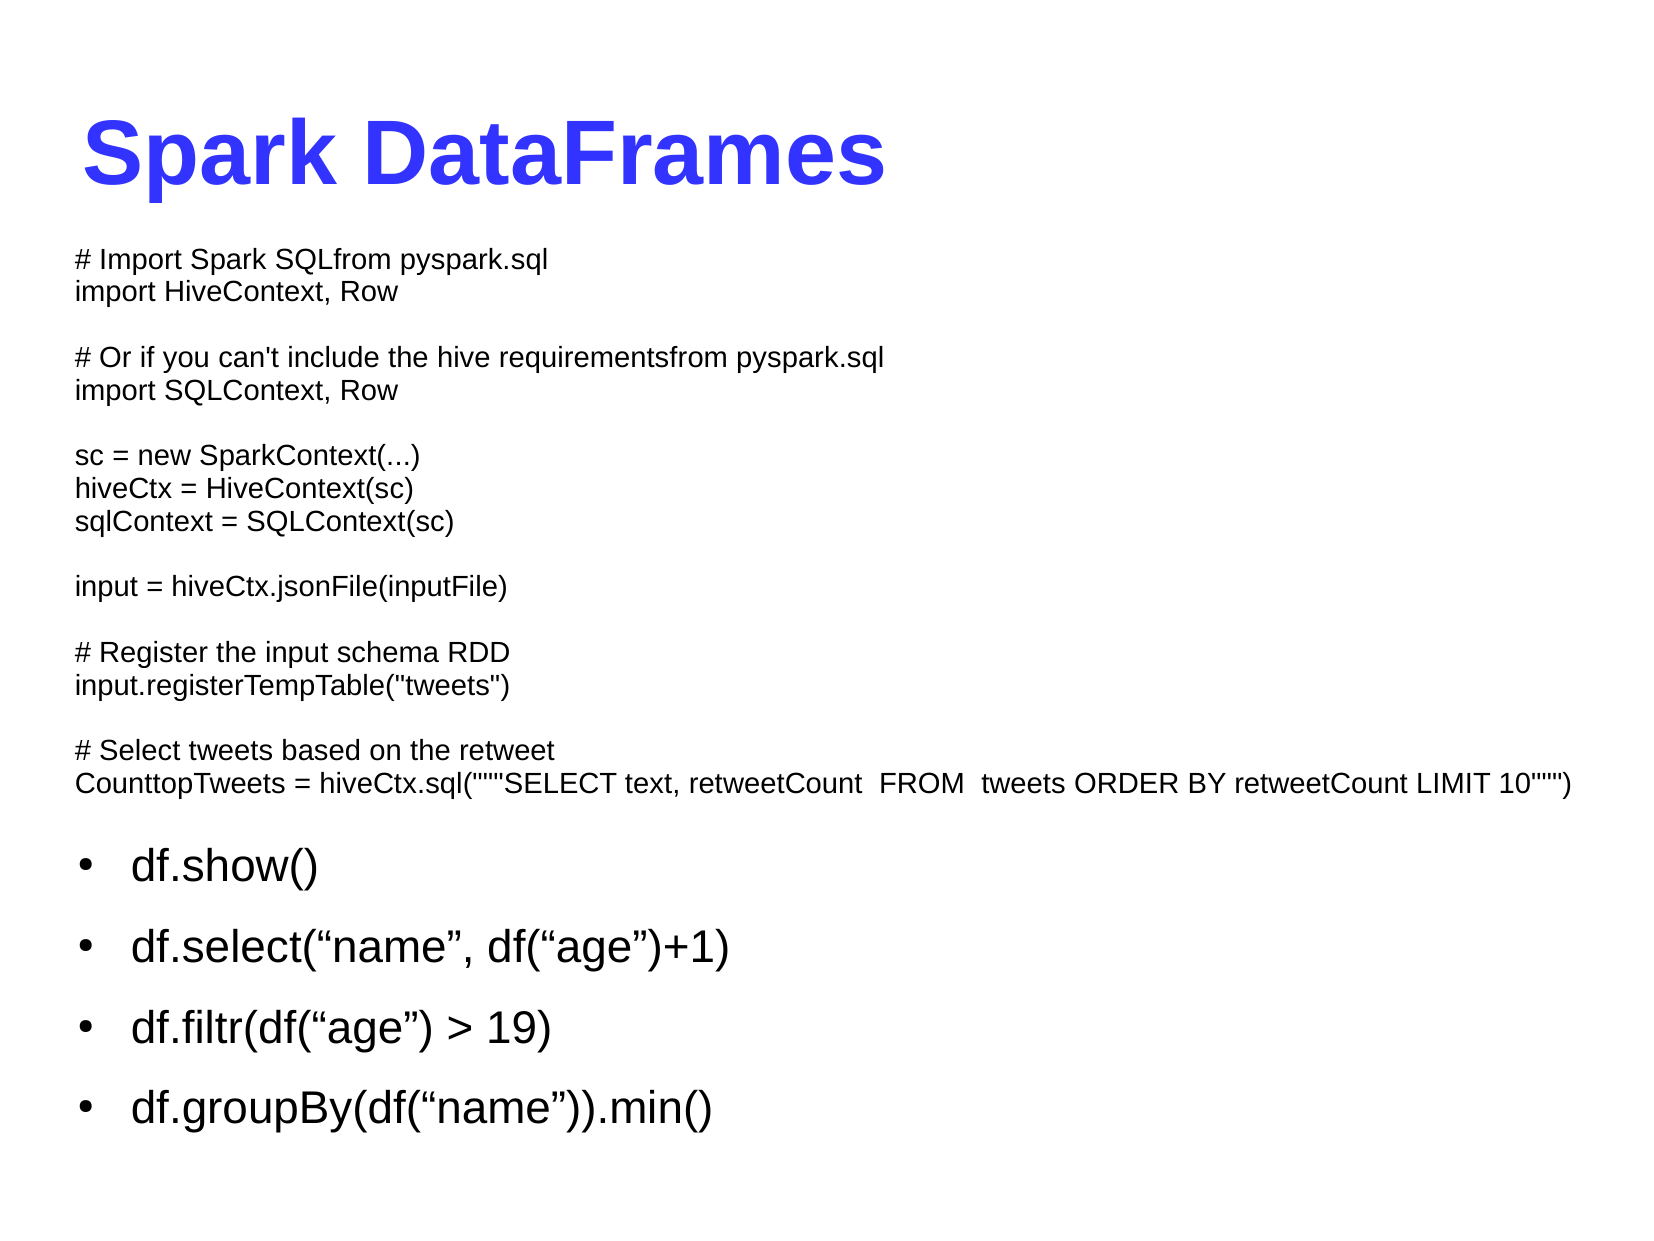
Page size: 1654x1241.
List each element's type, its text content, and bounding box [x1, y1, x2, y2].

text_box # Import Spark SQLfrom pyspark.sql import HiveContext, Row # Or if you can't include the hive requirementsfrom pyspark.sql import SQLContext, Row sc = new SparkContext(...) hiveCtx = HiveContext(sc) sqlContext = SQLContext(sc) input = hiveCtx.jsonFile(inputFile) # Register the input schema RDD input.registerTempTable("tweets") # Select tweets based on the retweet CounttopTweets = hiveCtx.sql("""SELECT text, retweetCount FROM tweets ORDER BY retweetCount LIMIT 10""") [60, 235, 1621, 841]
title Spark DataFrames [82, 49, 1571, 235]
list df.show() df.select(“name”, df(“age”)+1) df.filtr(df(“age”) > 19) df.groupBy(df(“name”)).min() [60, 841, 1538, 1169]
